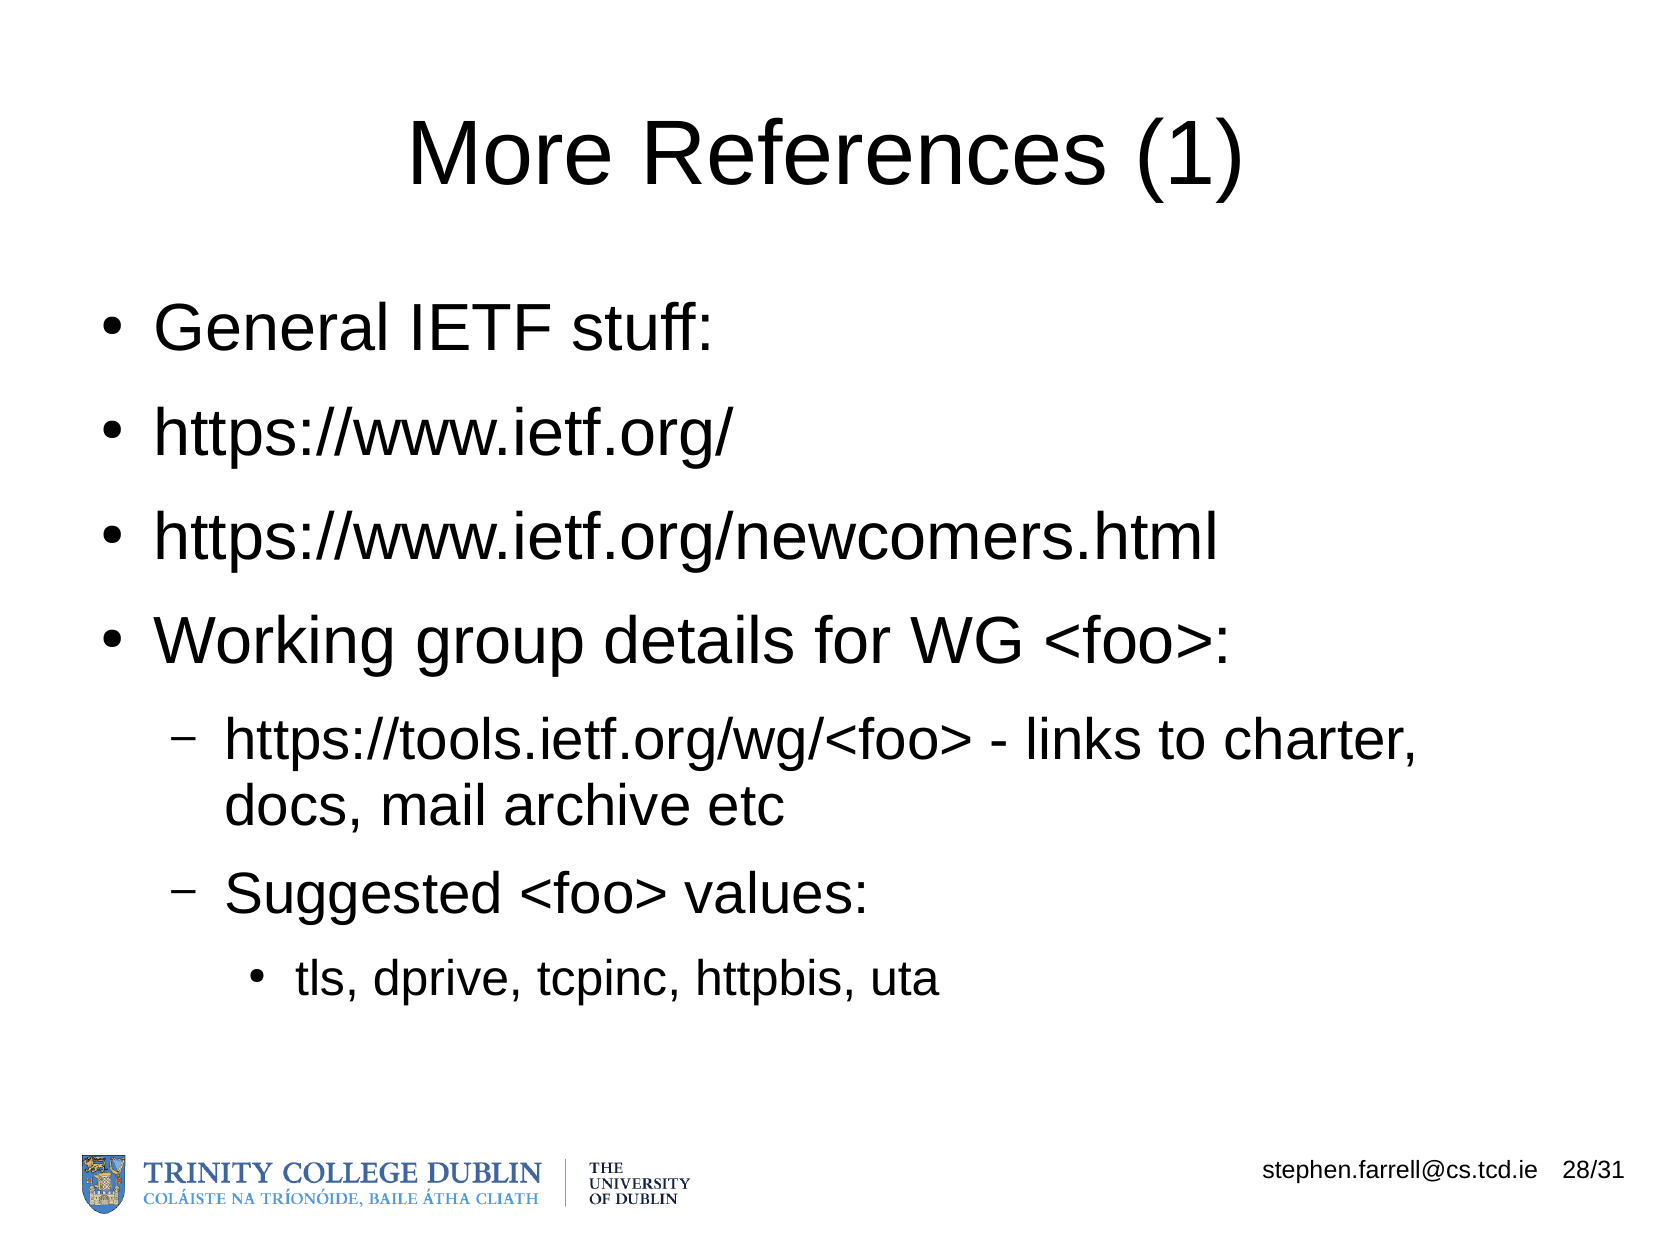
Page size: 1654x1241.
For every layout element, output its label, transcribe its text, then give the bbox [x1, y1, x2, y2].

picture [82, 1155, 694, 1214]
list General IETF stuff: https://www.ietf.org/ https://www.ietf.org/newcomers.html Working group details for WG <foo>: https://tools.ietf.org/wg/<foo> - links to charter, docs, mail archive etc Suggested <foo> values: tls, dprive, tcpinc, httpbis, uta [82, 290, 1571, 1010]
title More References (1) [82, 49, 1571, 257]
